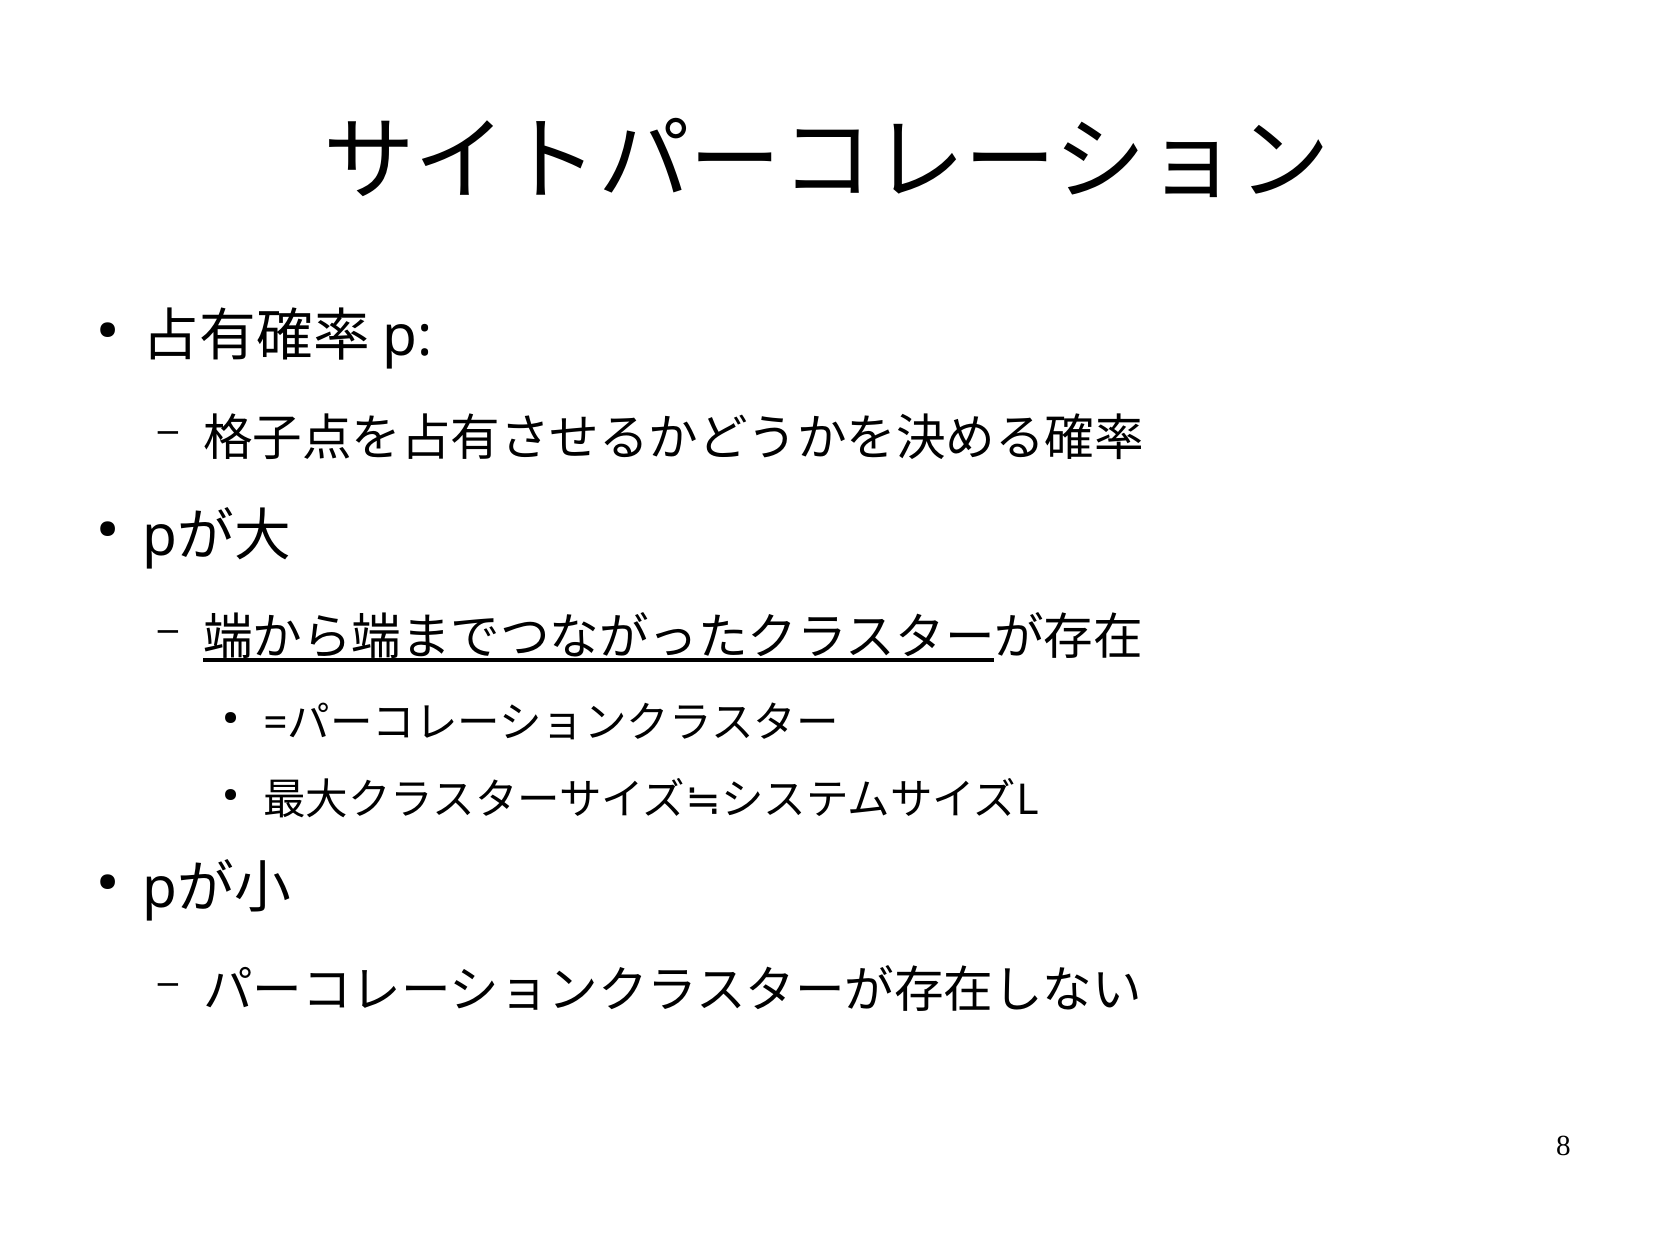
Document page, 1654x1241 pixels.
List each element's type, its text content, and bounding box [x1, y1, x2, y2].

title サイトパーコレーション [82, 49, 1571, 257]
list 占有確率 p: 格子点を占有させるかどうかを決める確率 pが大 端から端までつながったクラスターが存在 =パーコレーションクラスター 最大クラスターサイズ≒システムサイズL pが小 パーコレーションクラスターが存在しない [82, 290, 1571, 1123]
